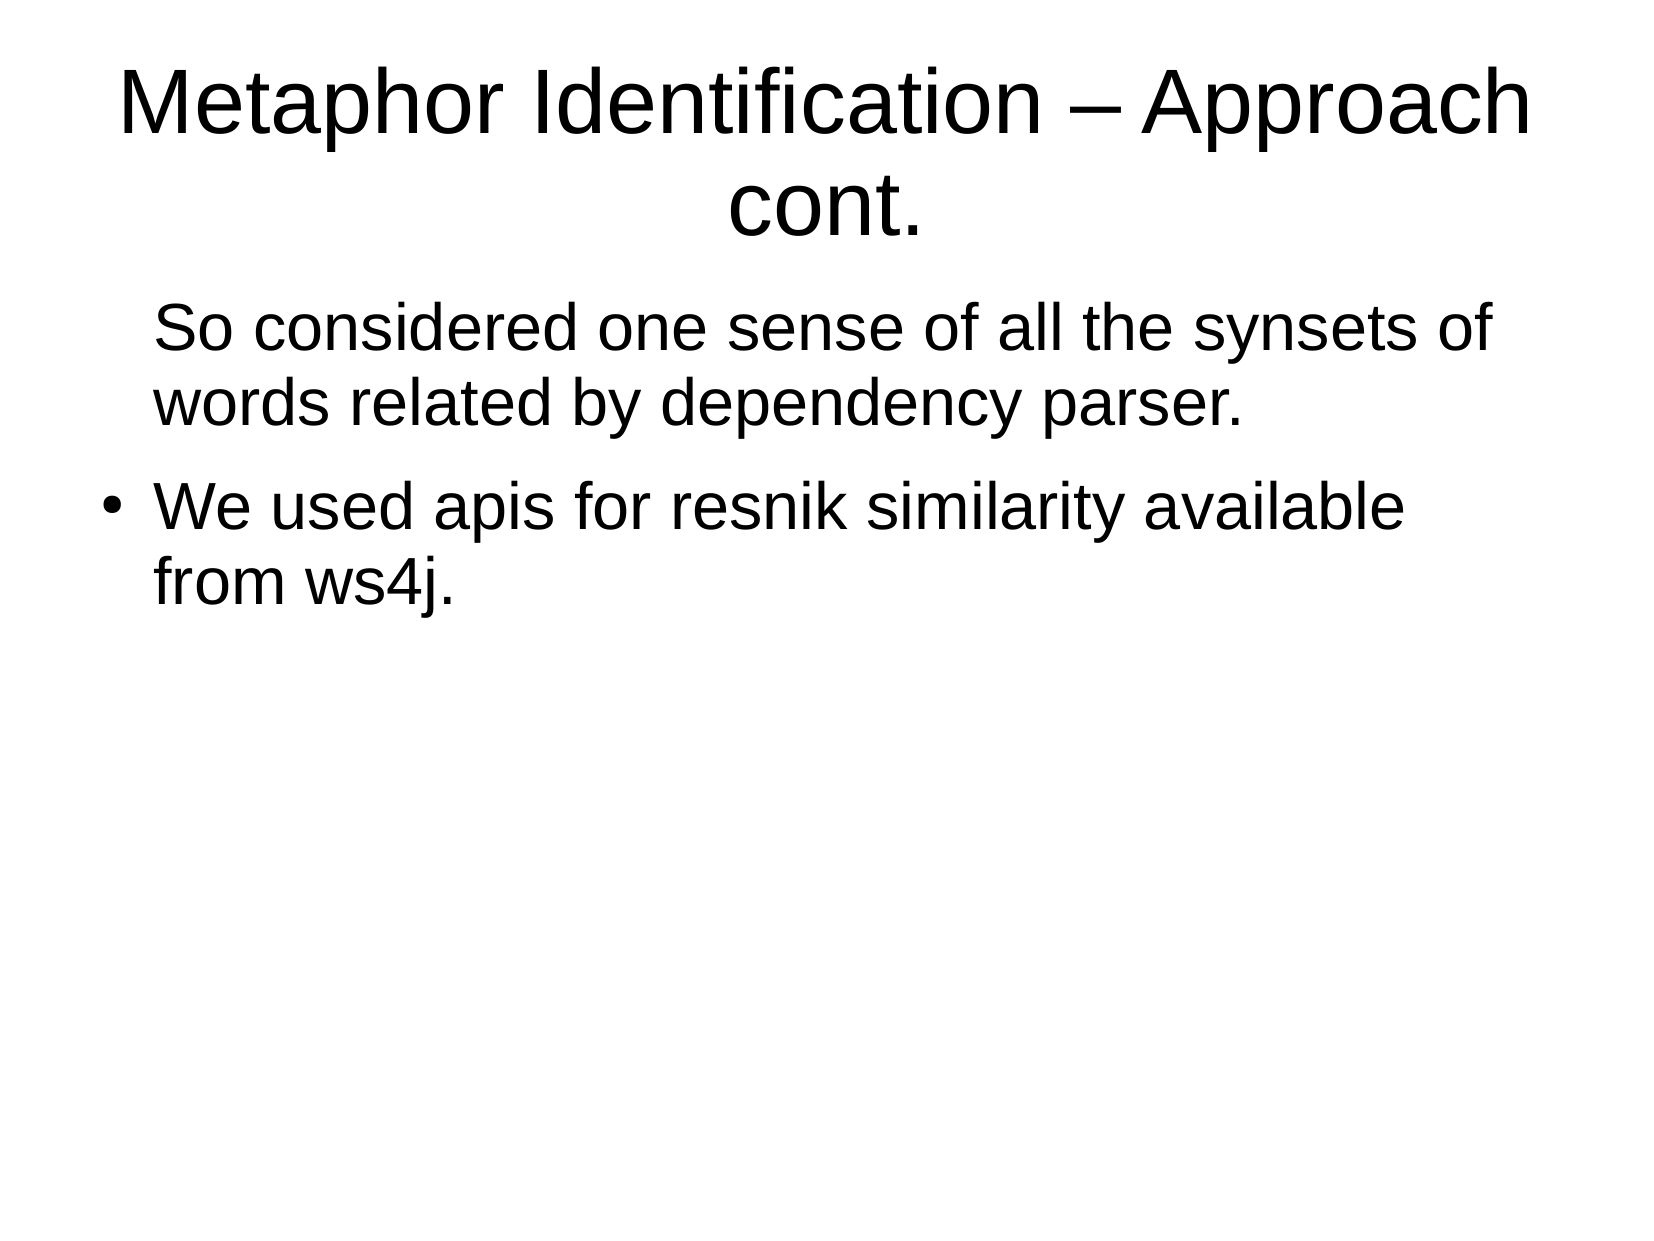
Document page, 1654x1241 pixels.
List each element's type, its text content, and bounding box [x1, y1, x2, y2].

title Metaphor Identification – Approach cont. [82, 49, 1571, 257]
list So considered one sense of all the synsets of words related by dependency parser. We used apis for resnik similarity available from ws4j. [82, 290, 1538, 1010]
